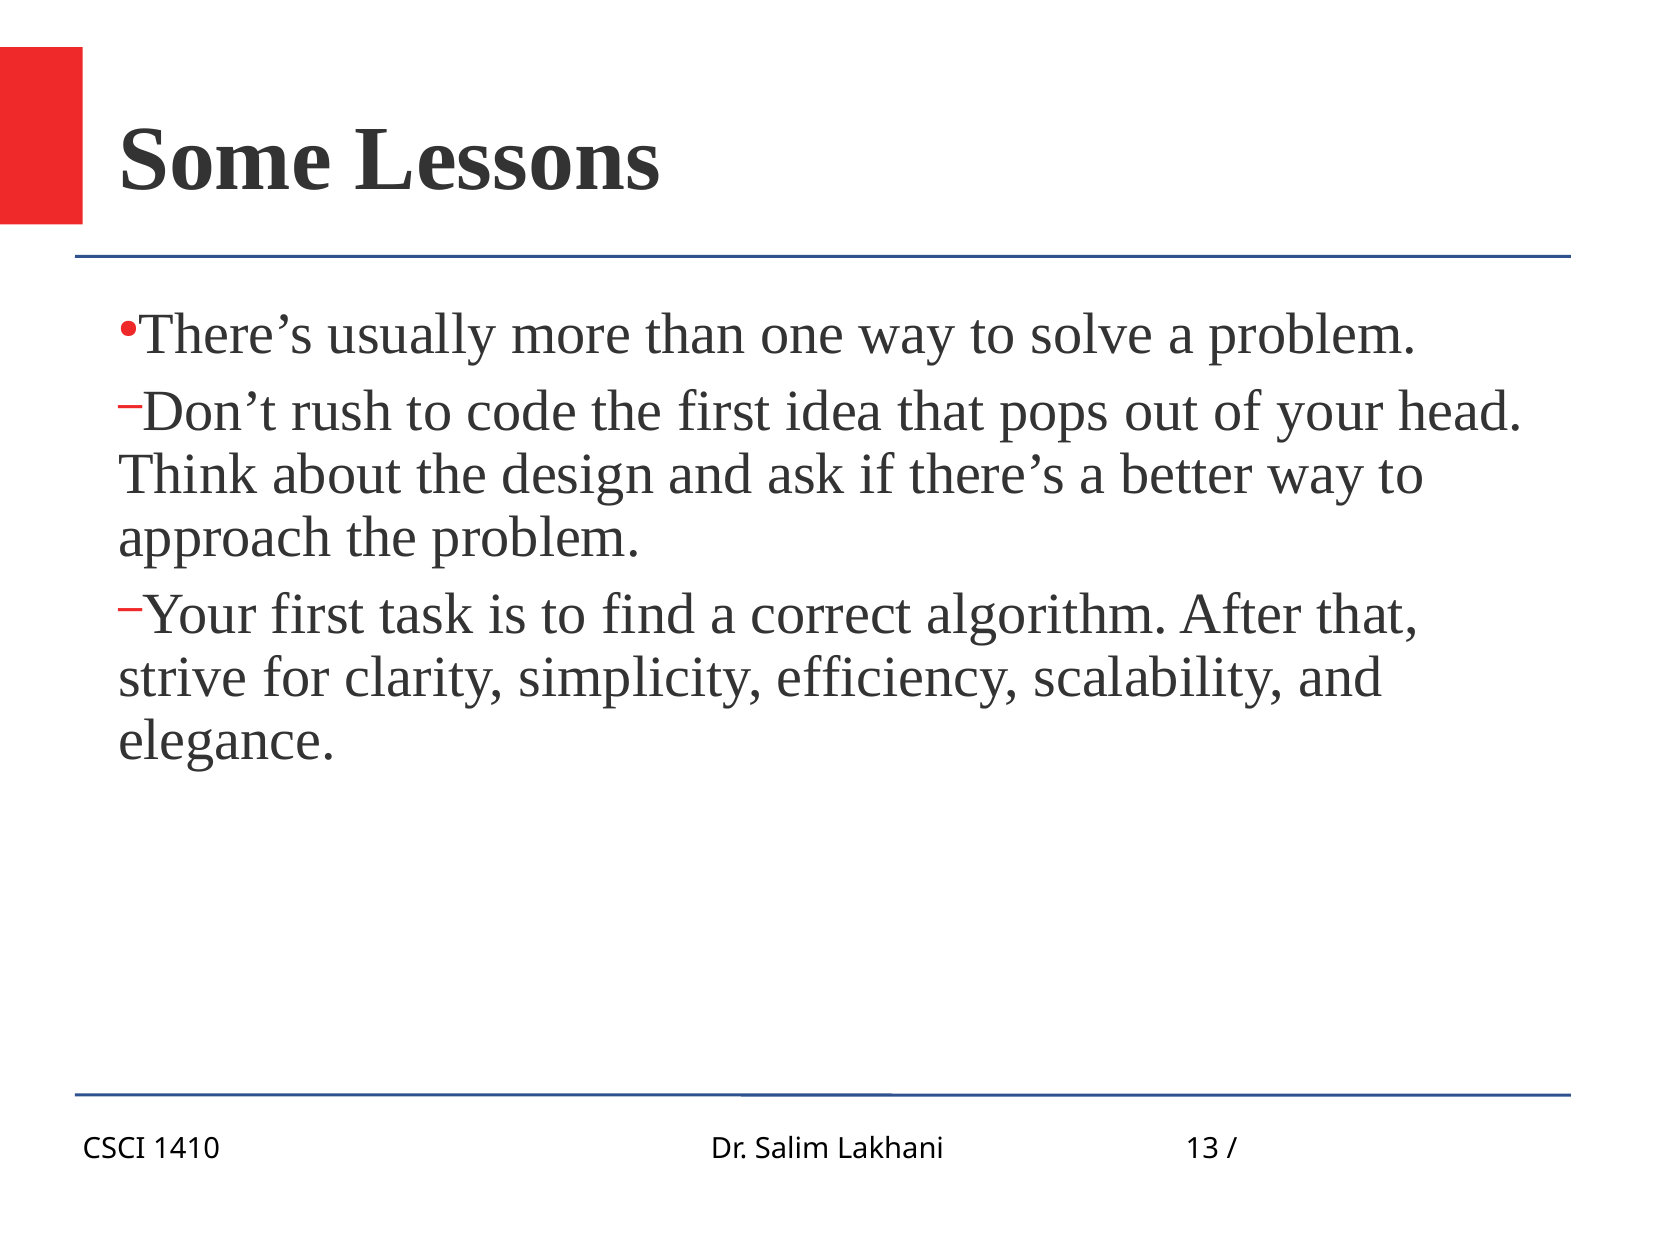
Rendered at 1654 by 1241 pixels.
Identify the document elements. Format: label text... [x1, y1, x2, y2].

text_box / [1185, 1129, 1571, 1216]
text_box Dr. Salim Lakhani [565, 1129, 1090, 1216]
text_box CSCI 1410 [82, 1129, 468, 1216]
title Some Lessons [118, 49, 1571, 257]
list There’s usually more than one way to solve a problem. Don’t rush to code the first idea that pops out of your head. Think about the design and ask if there’s a better way to approach the problem. Your first task is to find a correct algorithm. After that, strive for clarity, simplicity, efficiency, scalability, and elegance. [118, 295, 1536, 1080]
